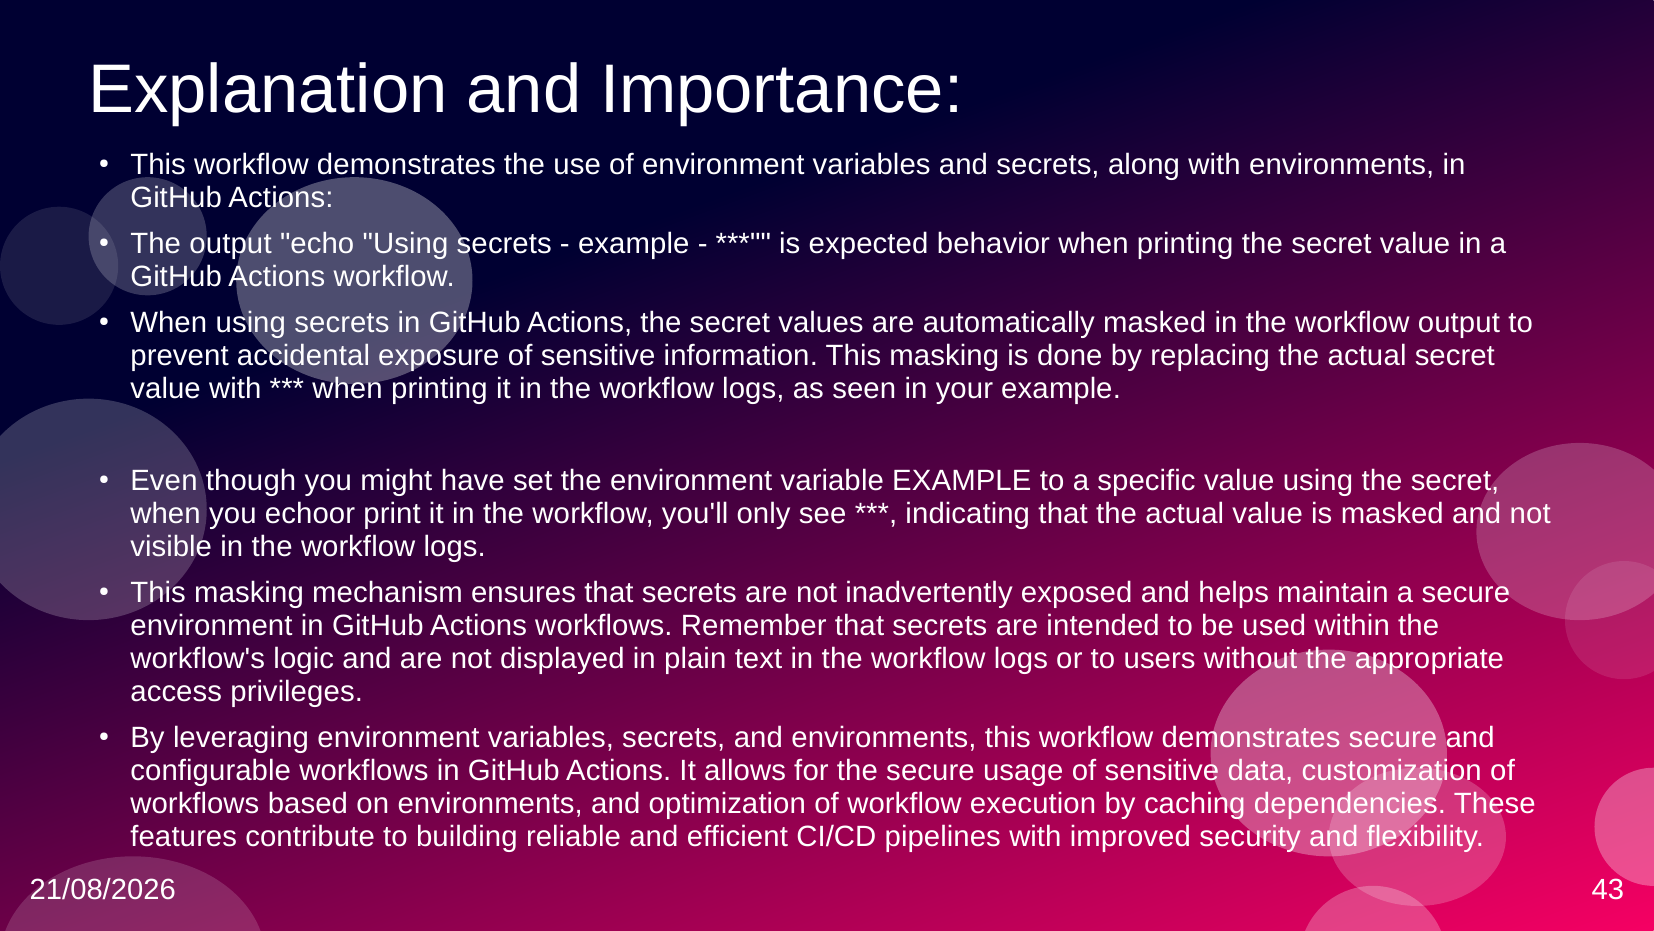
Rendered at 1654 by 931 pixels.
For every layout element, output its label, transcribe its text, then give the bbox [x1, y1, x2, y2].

list This workflow demonstrates the use of environment variables and secrets, along with environments, in GitHub Actions: The output "echo "Using secrets - example - ***"" is expected behavior when printing the secret value in a GitHub Actions workflow. When using secrets in GitHub Actions, the secret values are automatically masked in the workflow output to prevent accidental exposure of sensitive information. This masking is done by replacing the actual secret value with *** when printing it in the workflow logs, as seen in your example. Even though you might have set the environment variable EXAMPLE to a specific value using the secret, when you echoor print it in the workflow, you'll only see ***, indicating that the actual value is masked and not visible in the workflow logs. This masking mechanism ensures that secrets are not inadvertently exposed and helps maintain a secure environment in GitHub Actions workflows. Remember that secrets are intended to be used within the workflow's logic and are not displayed in plain text in the workflow logs or to users without the appropriate access privileges. By leveraging environment variables, secrets, and environments, this workflow demonstrates secure and configurable workflows in GitHub Actions. It allows for the secure usage of sensitive data, customization of workflows based on environments, and optimization of workflow execution by caching dependencies. These features contribute to building reliable and efficient CI/CD pipelines with improved security and flexibility. [88, 147, 1565, 857]
title Explanation and Importance: [88, 29, 1565, 147]
